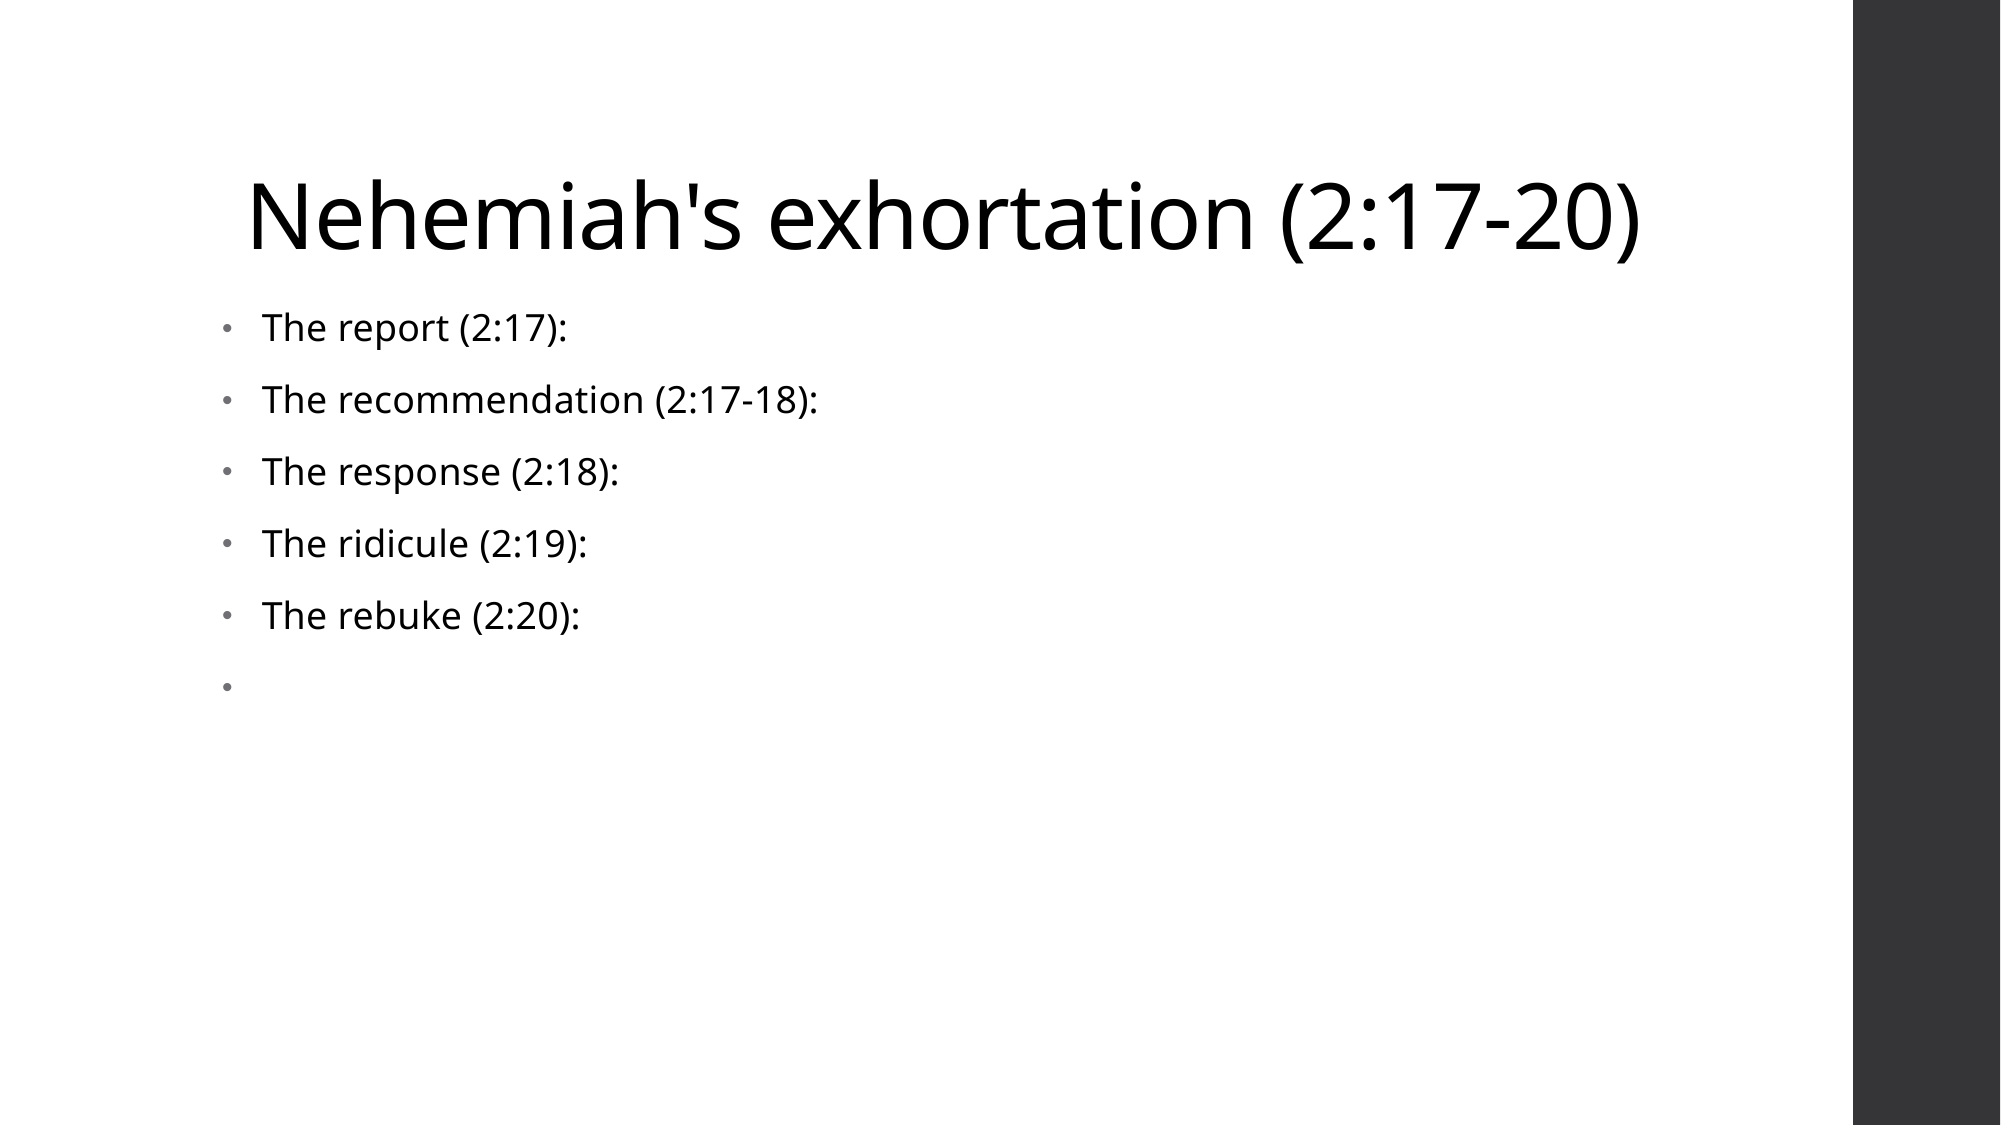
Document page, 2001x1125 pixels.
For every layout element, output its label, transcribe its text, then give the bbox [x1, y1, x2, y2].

list The report (2:17): The recommendation (2:17-18): The response (2:18): The ridicule (2:19): The rebuke (2:20): [206, 299, 1617, 1014]
title Nehemiah's exhortation (2:17-20) [206, 60, 1797, 278]
